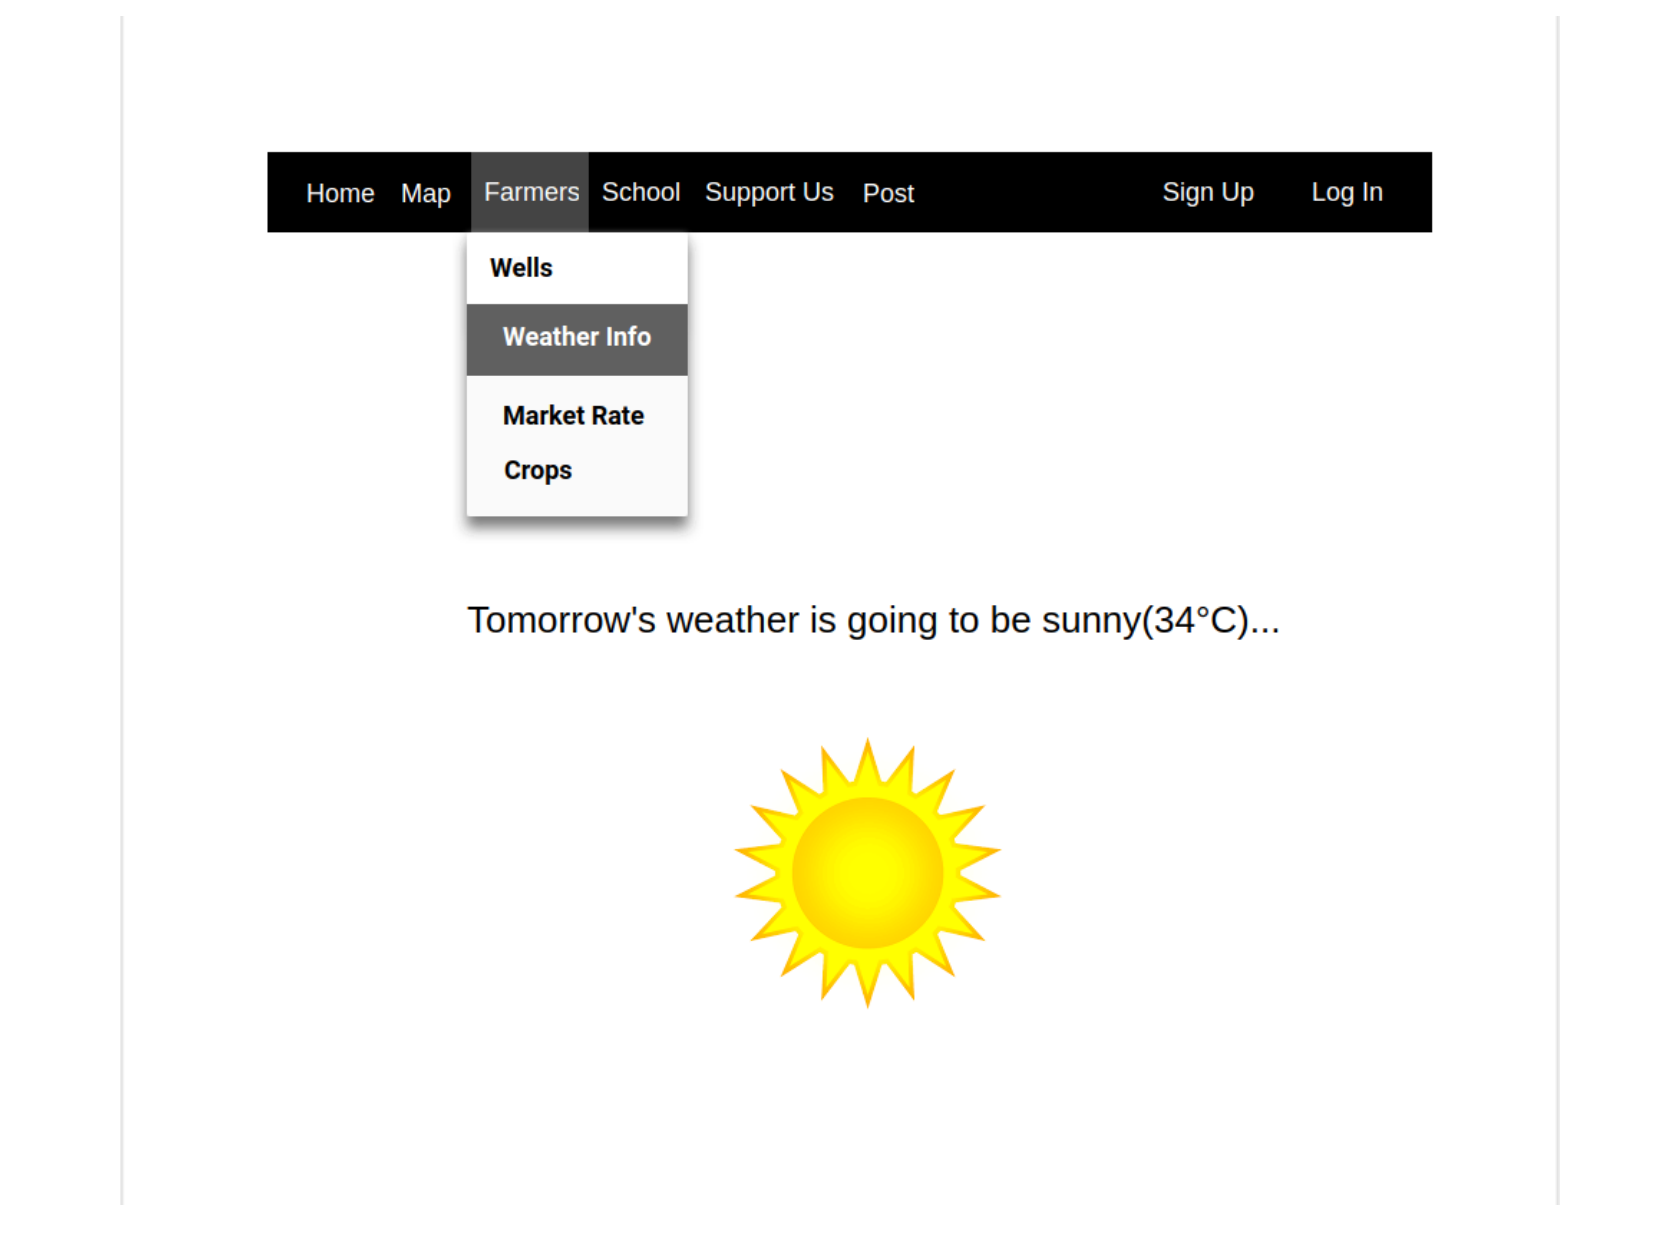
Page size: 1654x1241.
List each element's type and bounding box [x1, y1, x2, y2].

picture [120, 16, 1560, 1205]
